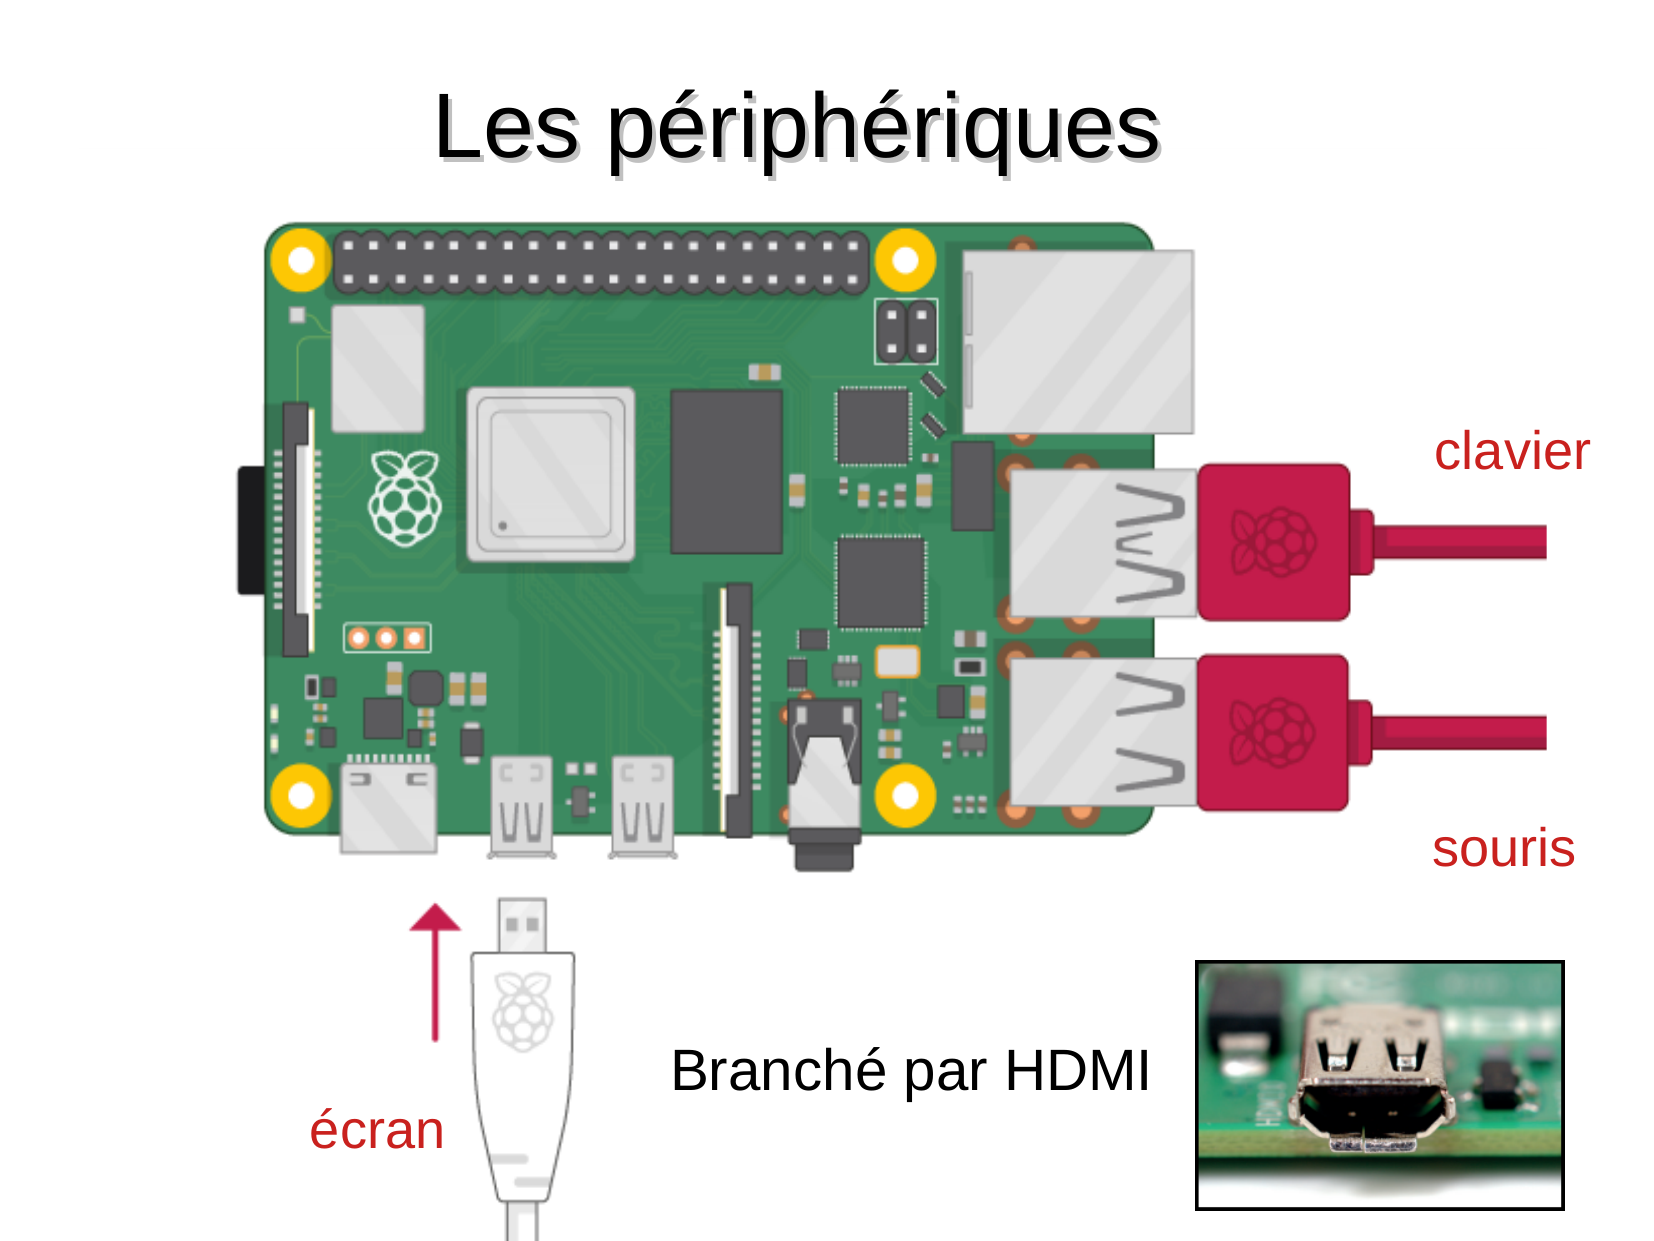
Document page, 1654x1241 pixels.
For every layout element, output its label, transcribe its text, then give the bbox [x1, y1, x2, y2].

title Les périphériques [177, 0, 1418, 281]
text_box souris [1417, 810, 1592, 886]
picture [79, 147, 1565, 1241]
text_box clavier [1419, 413, 1607, 489]
text_box Branché par HDMI [620, 1030, 1195, 1123]
text_box écran [295, 1092, 461, 1168]
